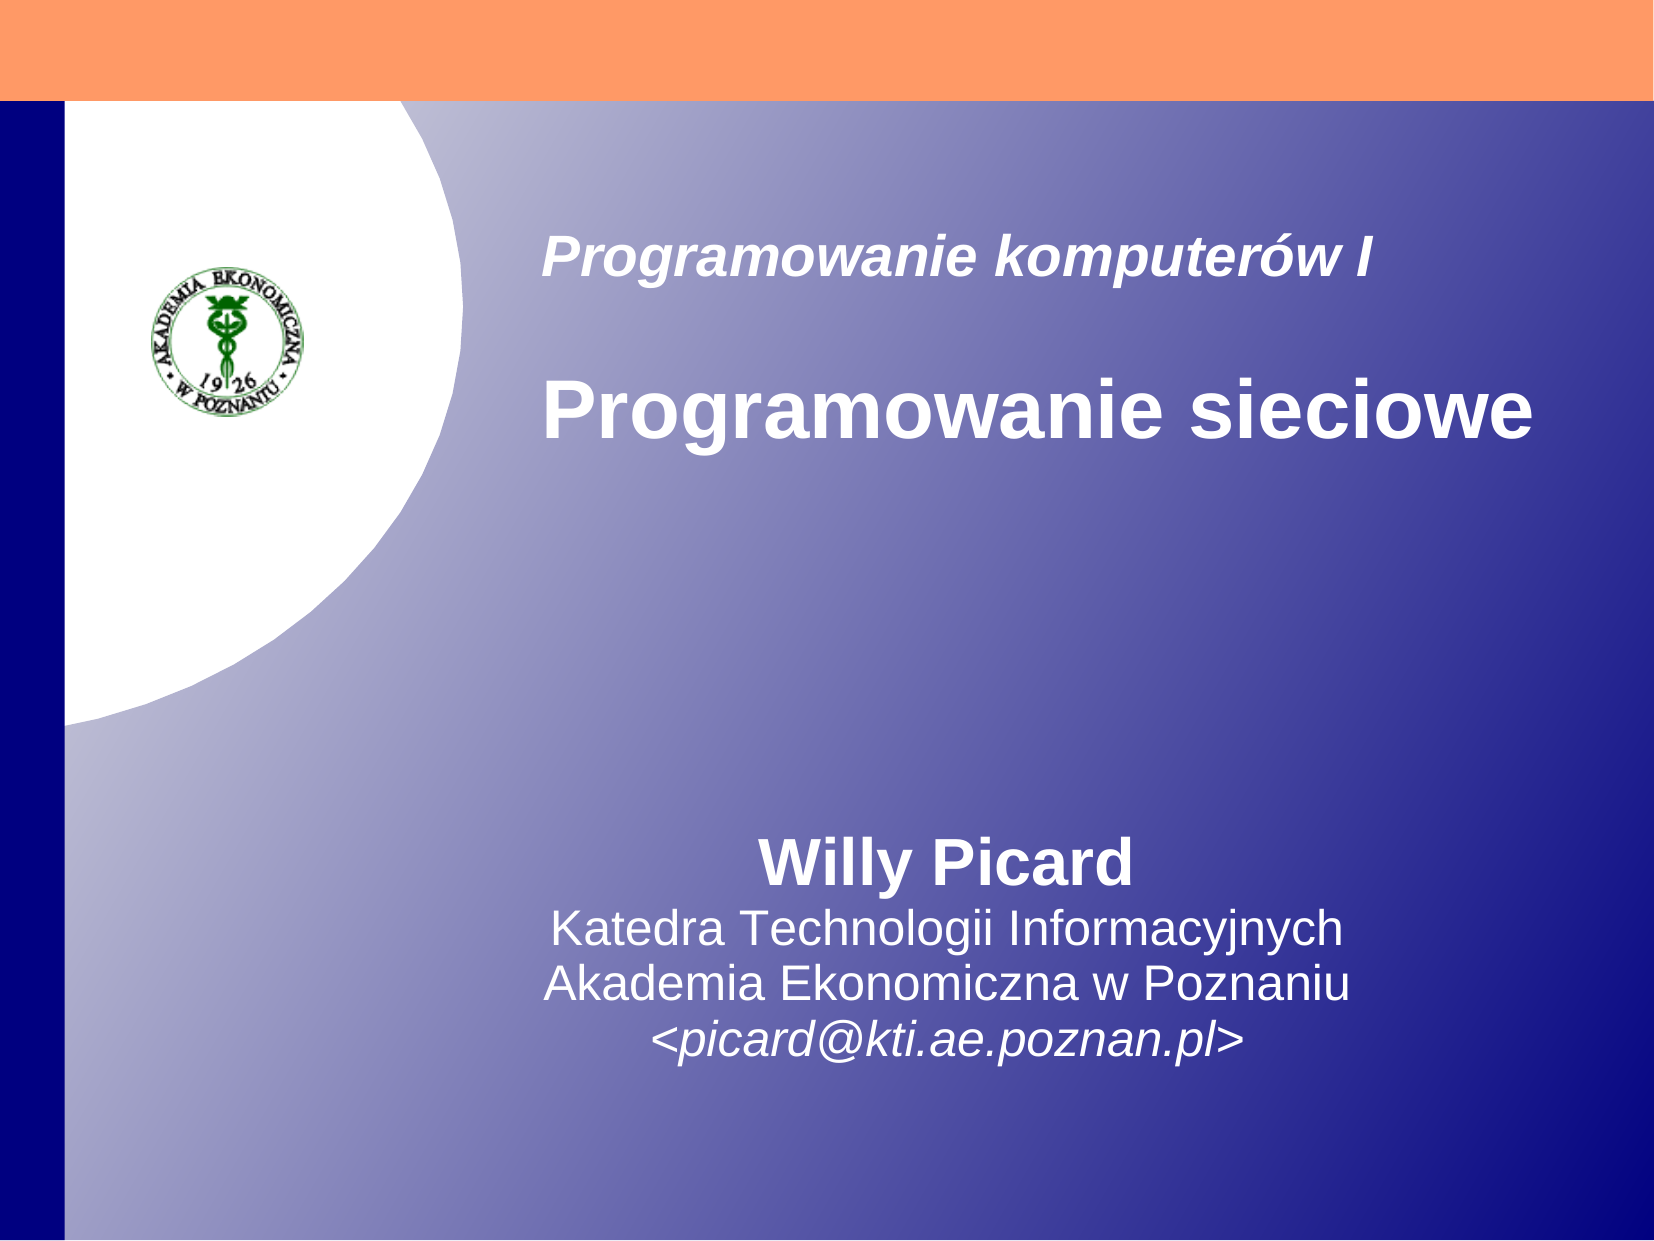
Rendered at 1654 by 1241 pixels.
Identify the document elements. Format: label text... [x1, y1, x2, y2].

title Programowanie komputerów I Programowanie sieciowe [541, 223, 1588, 653]
picture [151, 267, 304, 417]
